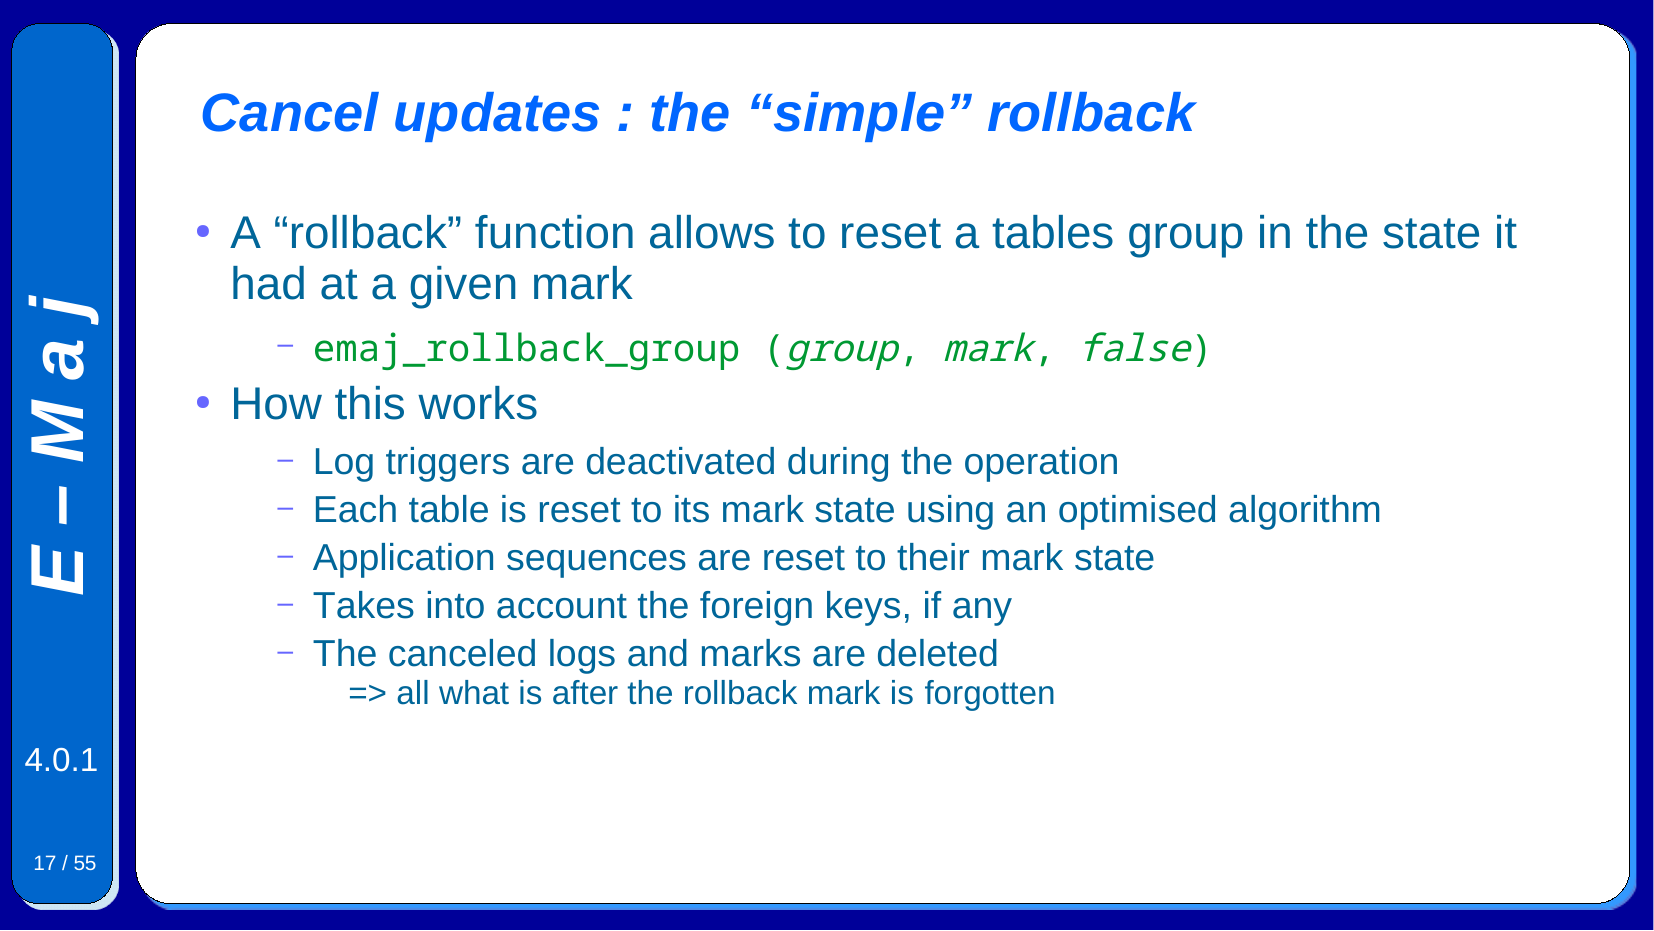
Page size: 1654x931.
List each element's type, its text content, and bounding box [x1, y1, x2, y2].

list A “rollback” function allows to reset a tables group in the state it had at a given mark emaj_rollback_group (group, mark, false) How this works Log triggers are deactivated during the operation Each table is reset to its mark state using an optimised algorithm Application sequences are reset to their mark state Takes into account the foreign keys, if any The canceled logs and marks are deleted => all what is after the rollback mark is forgotten [177, 206, 1587, 827]
title Cancel updates : the “simple” rollback [200, 34, 1575, 191]
